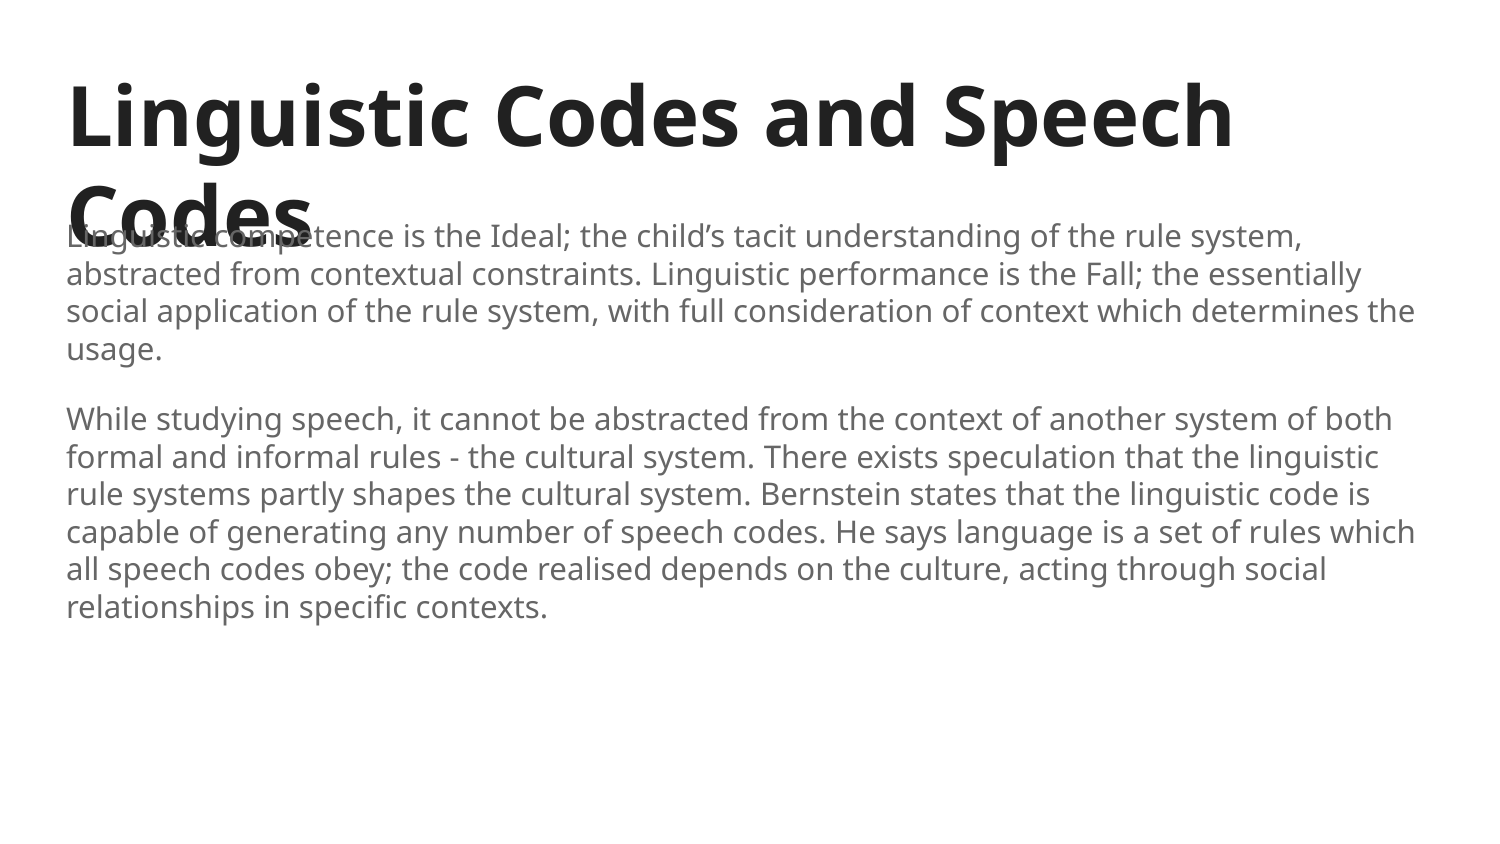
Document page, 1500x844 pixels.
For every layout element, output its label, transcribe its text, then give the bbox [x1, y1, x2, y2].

list Linguistic competence is the Ideal; the child’s tacit understanding of the rule system, abstracted from contextual constraints. Linguistic performance is the Fall; the essentially social application of the rule system, with full consideration of context which determines the usage. While studying speech, it cannot be abstracted from the context of another system of both formal and informal rules - the cultural system. There exists speculation that the linguistic rule systems partly shapes the cultural system. Bernstein states that the linguistic code is capable of generating any number of speech codes. He says language is a set of rules which all speech codes obey; the code realised depends on the culture, acting through social relationships in specific contexts. [51, 201, 1449, 760]
title Linguistic Codes and Speech Codes [51, 48, 1449, 180]
